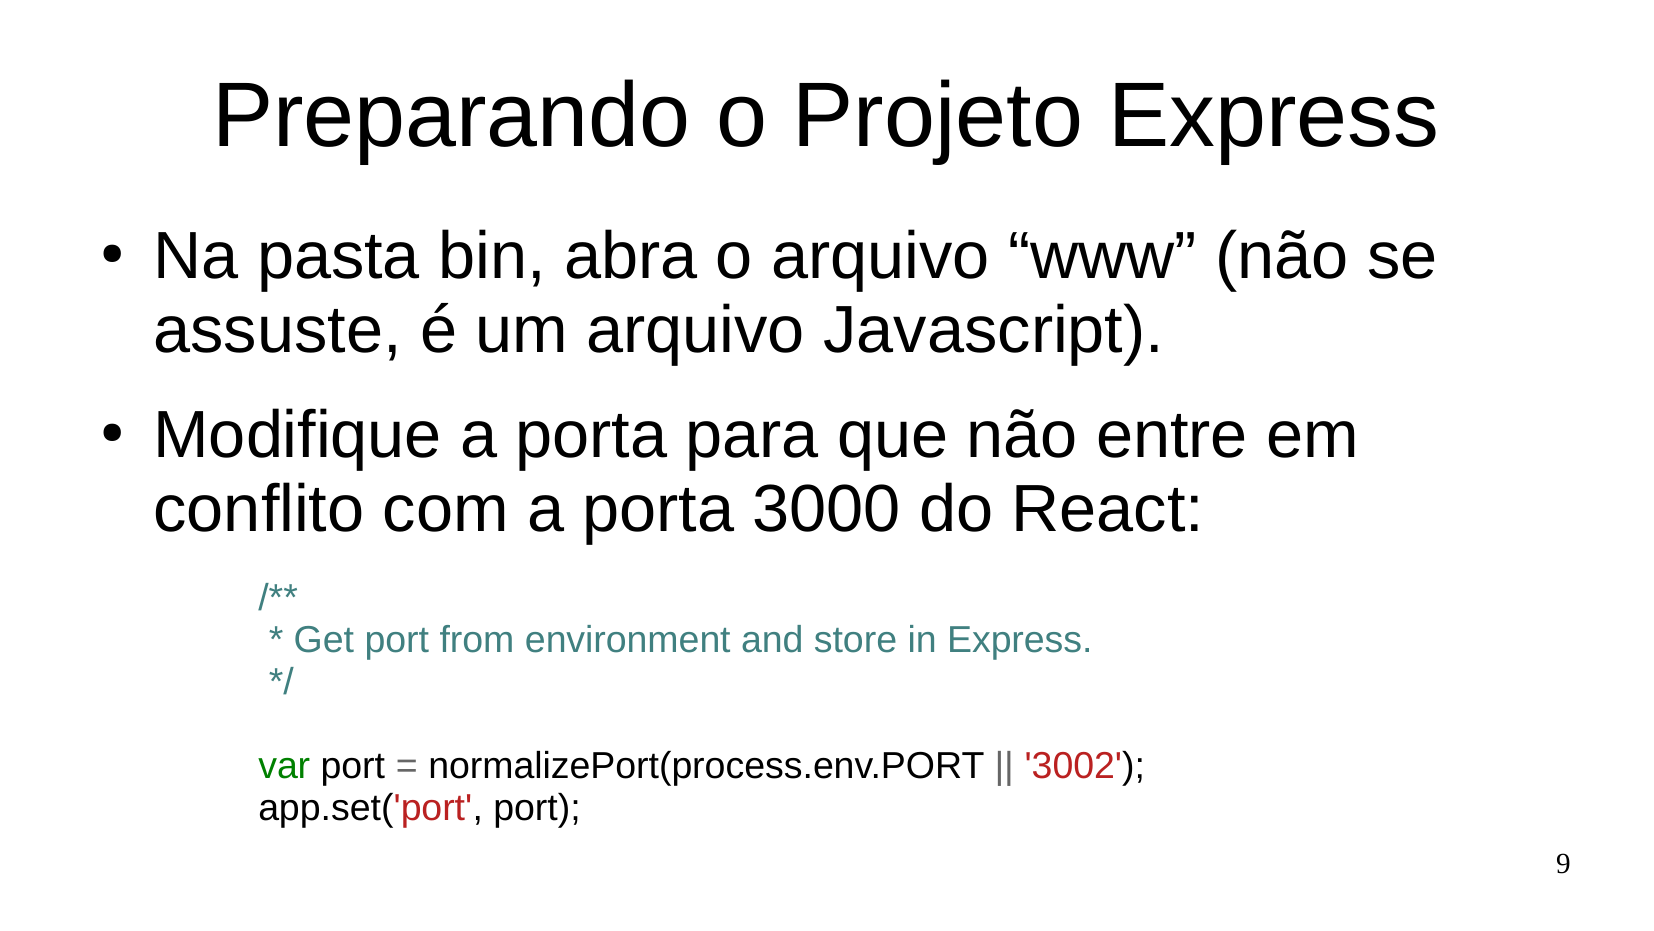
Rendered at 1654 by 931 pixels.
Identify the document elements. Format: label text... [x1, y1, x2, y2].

text_box /** * Get port from environment and store in Express. */ var port = normalizePort(process.env.PORT || '3002'); app.set('port', port); [243, 568, 1336, 836]
title Preparando o Projeto Express [82, 37, 1571, 193]
list Na pasta bin, abra o arquivo “www” (não se assuste, é um arquivo Javascript). Modifique a porta para que não entre em conflito com a porta 3000 do React: [82, 217, 1571, 758]
